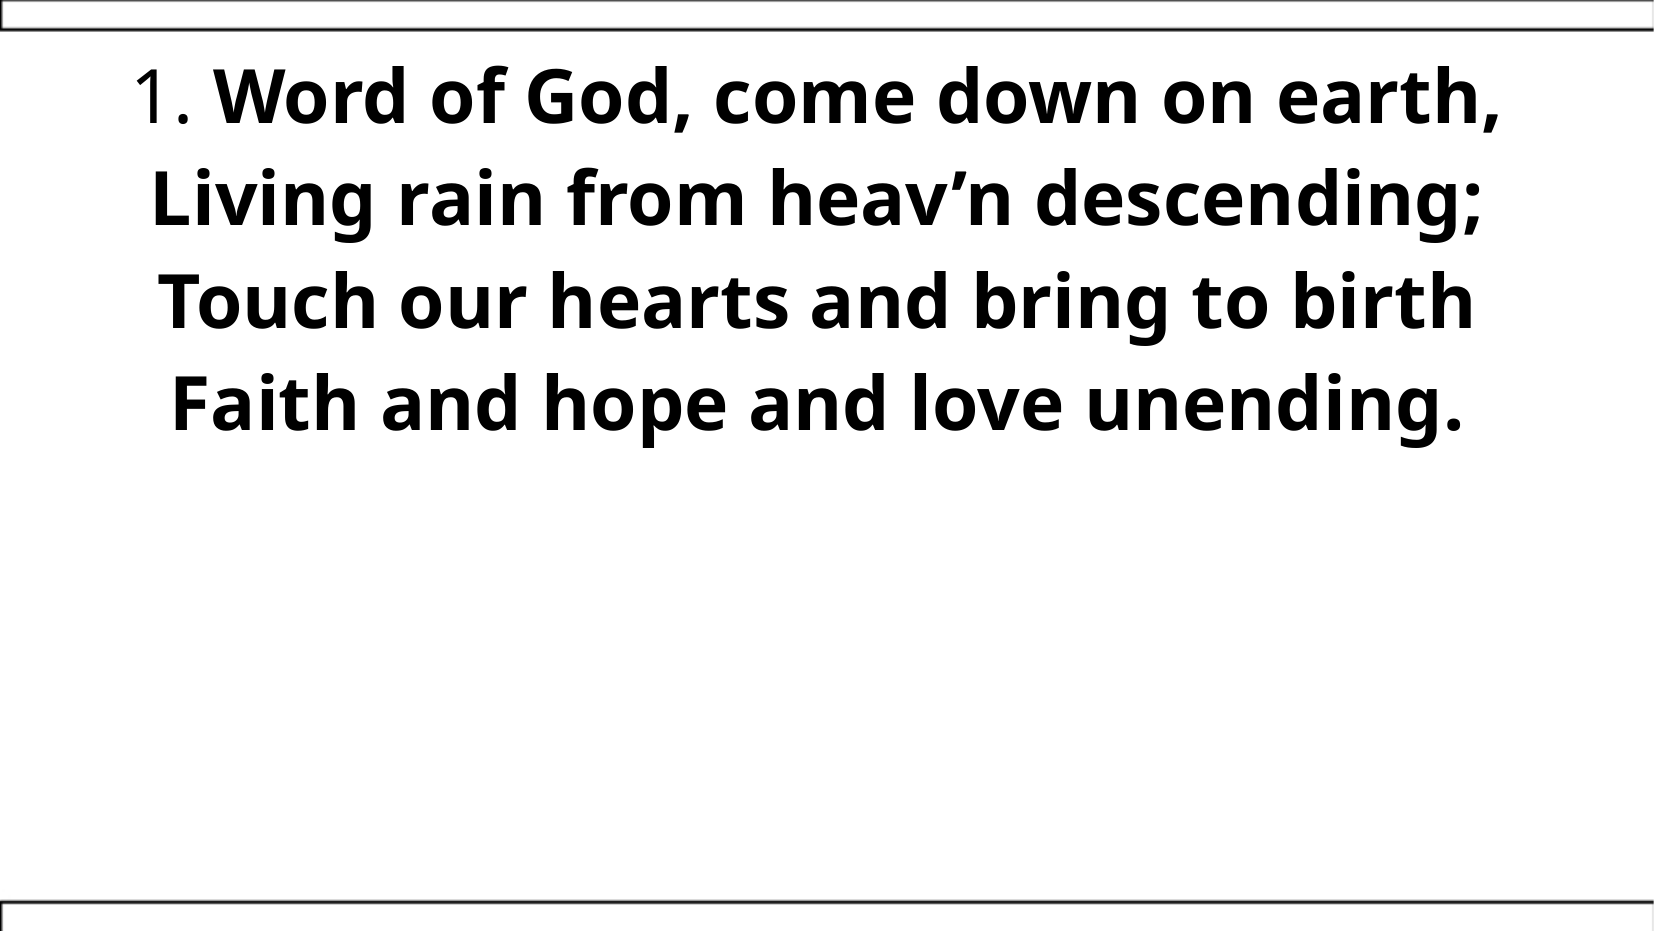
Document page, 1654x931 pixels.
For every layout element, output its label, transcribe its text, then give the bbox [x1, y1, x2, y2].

picture [0, 0, 1654, 931]
text_box 1. Word of God, come down on earth, Living rain from heav’n descending; Touch our hearts and bring to birth Faith and hope and love unending. [105, 35, 1531, 451]
